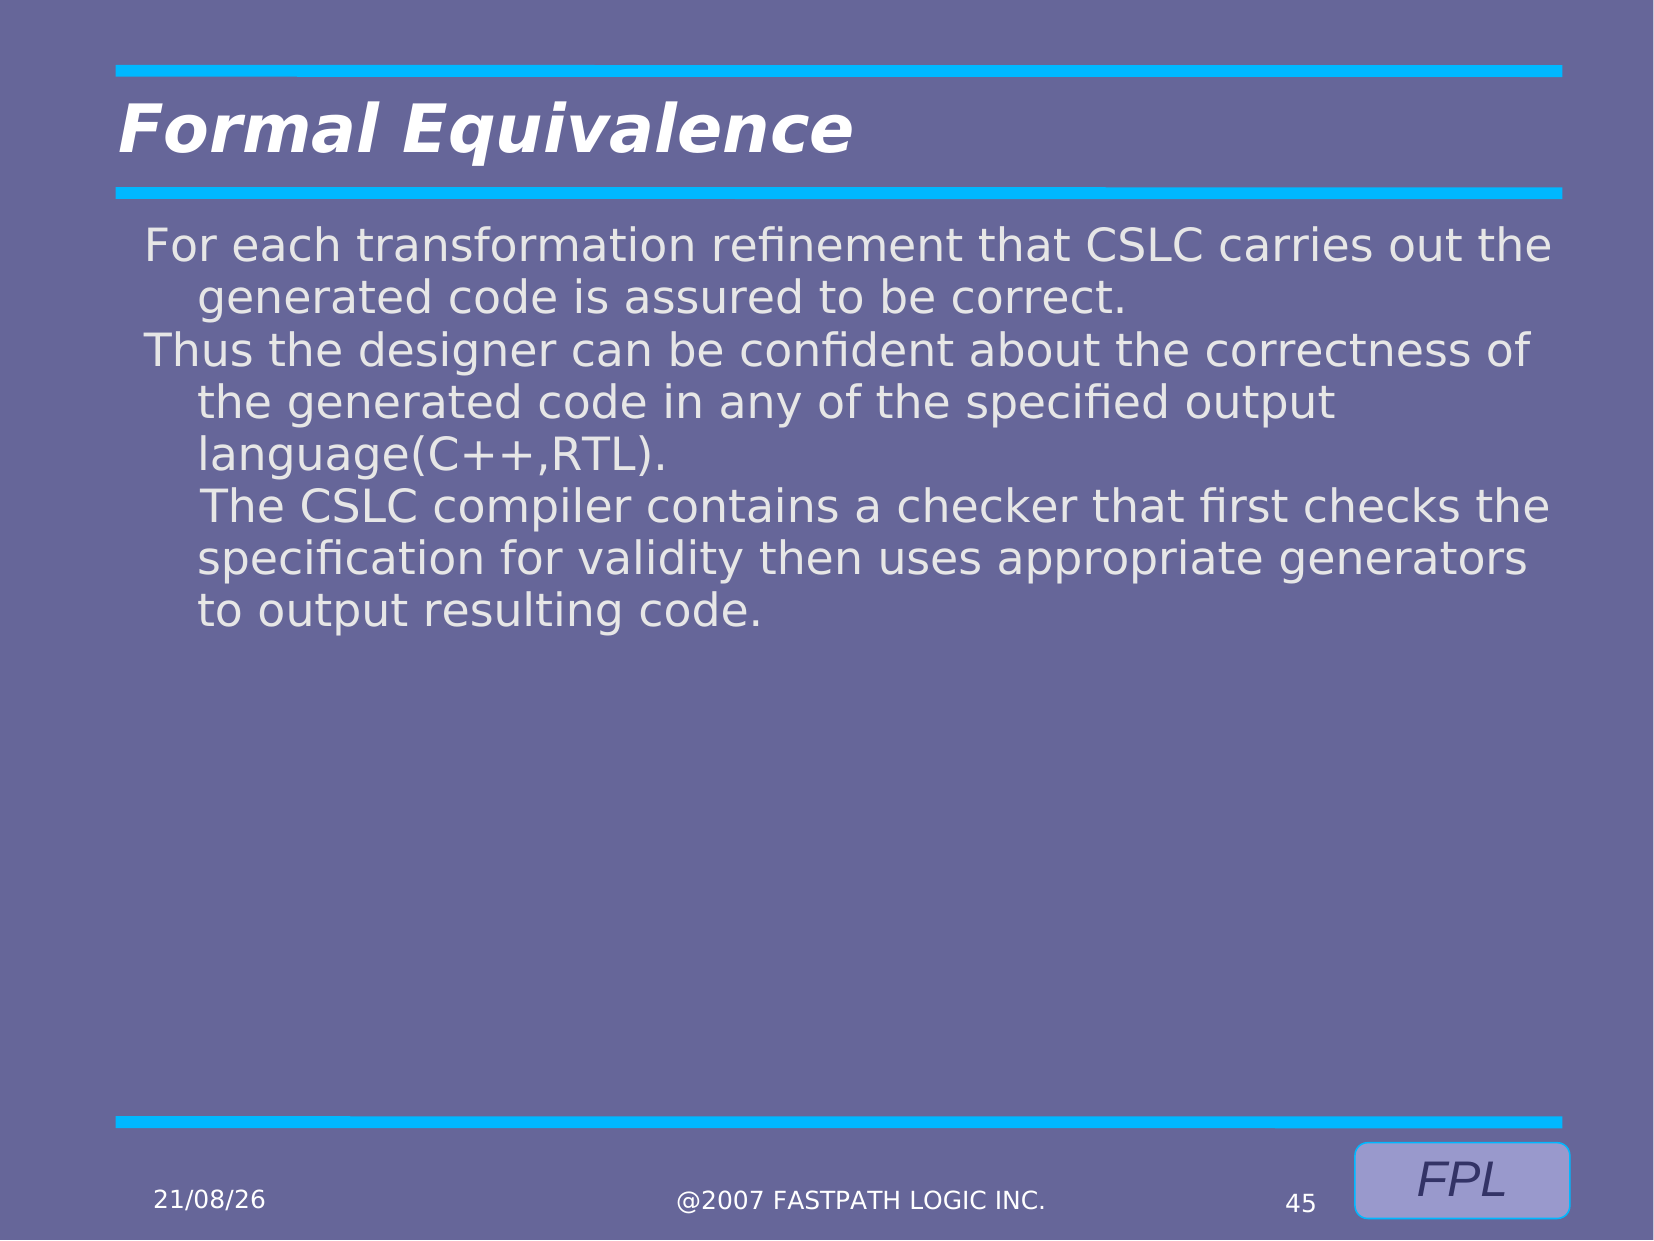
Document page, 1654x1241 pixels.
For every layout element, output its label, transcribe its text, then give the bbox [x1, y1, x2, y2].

list For each transformation refinement that CSLC carries out the generated code is assured to be correct. Thus the designer can be confident about the correctness of the generated code in any of the specified output language(C++,RTL). The CSLC compiler contains a checker that first checks the specification for validity then uses appropriate generators to output resulting code. [126, 219, 1566, 1132]
title Formal Equivalence [118, 41, 1531, 219]
